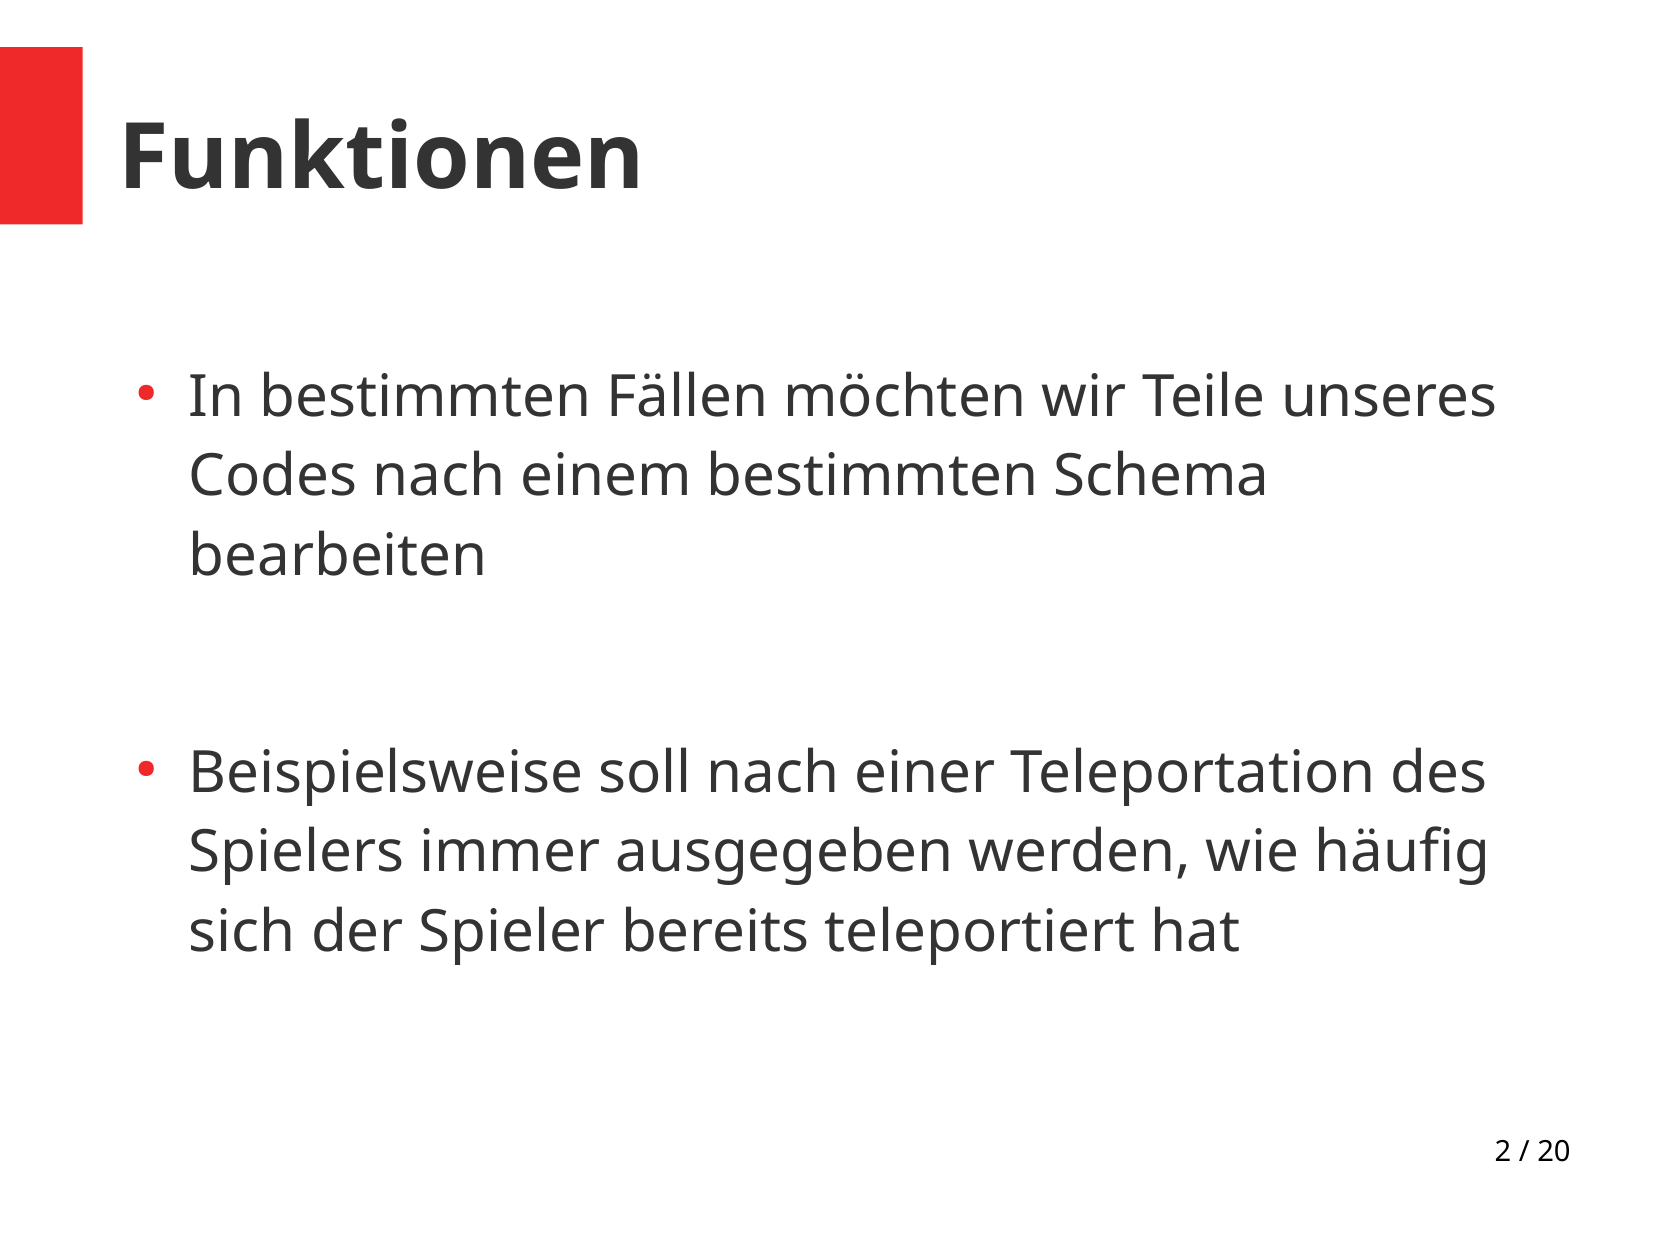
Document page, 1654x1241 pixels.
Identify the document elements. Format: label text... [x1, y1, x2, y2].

title Funktionen [118, 49, 1571, 257]
list In bestimmten Fällen möchten wir Teile unseres Codes nach einem bestimmten Schema bearbeiten Beispielsweise soll nach einer Teleportation des Spielers immer ausgegeben werden, wie häufig sich der Spieler bereits teleportiert hat [118, 354, 1536, 1074]
